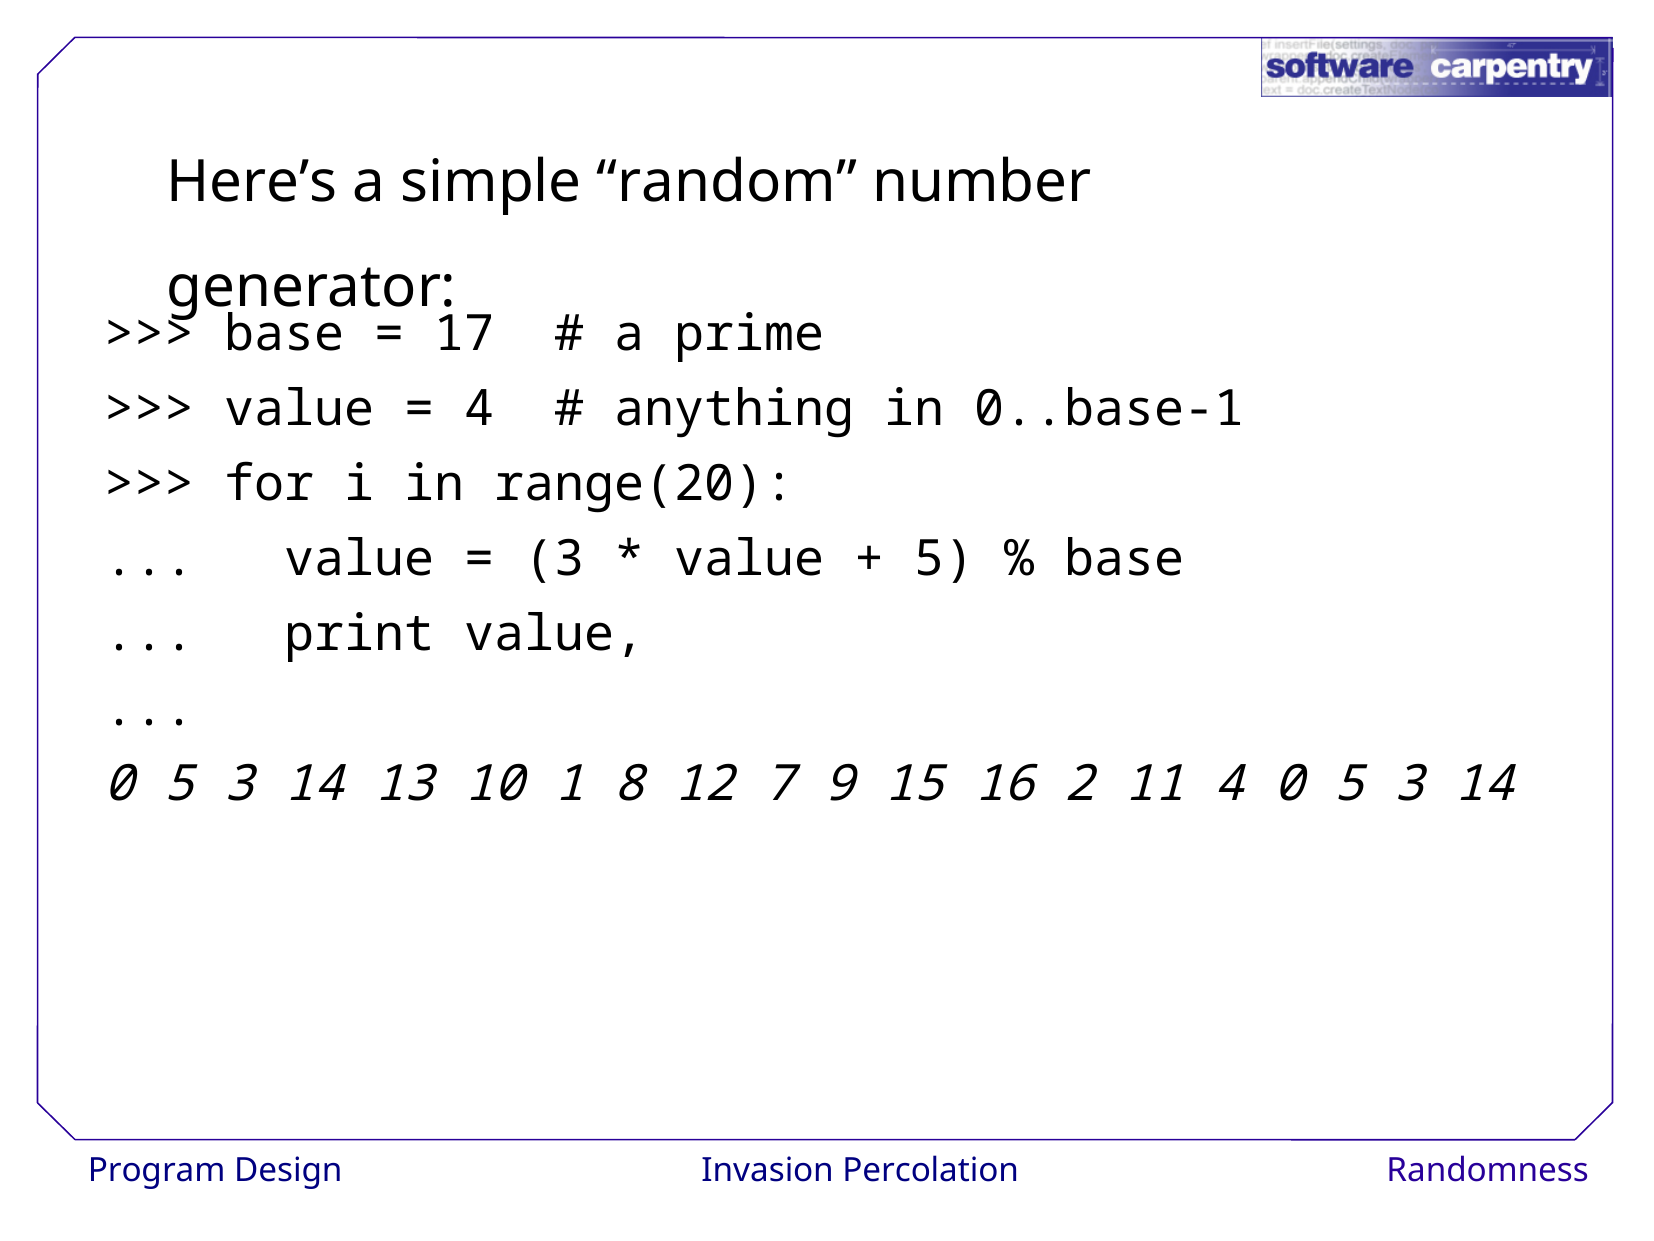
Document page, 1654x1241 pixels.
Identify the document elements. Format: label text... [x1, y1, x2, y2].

text_box >>> base = 17 # a prime >>> value = 4 # anything in 0..base-1 >>> for i in range(20): ... value = (3 * value + 5) % base ... print value, ... 0 5 3 14 13 10 1 8 12 7 9 15 16 2 11 4 0 5 3 14 [89, 277, 1508, 833]
text_box Here’s a simple “random” number generator: [151, 100, 1374, 326]
picture [1261, 39, 1613, 97]
